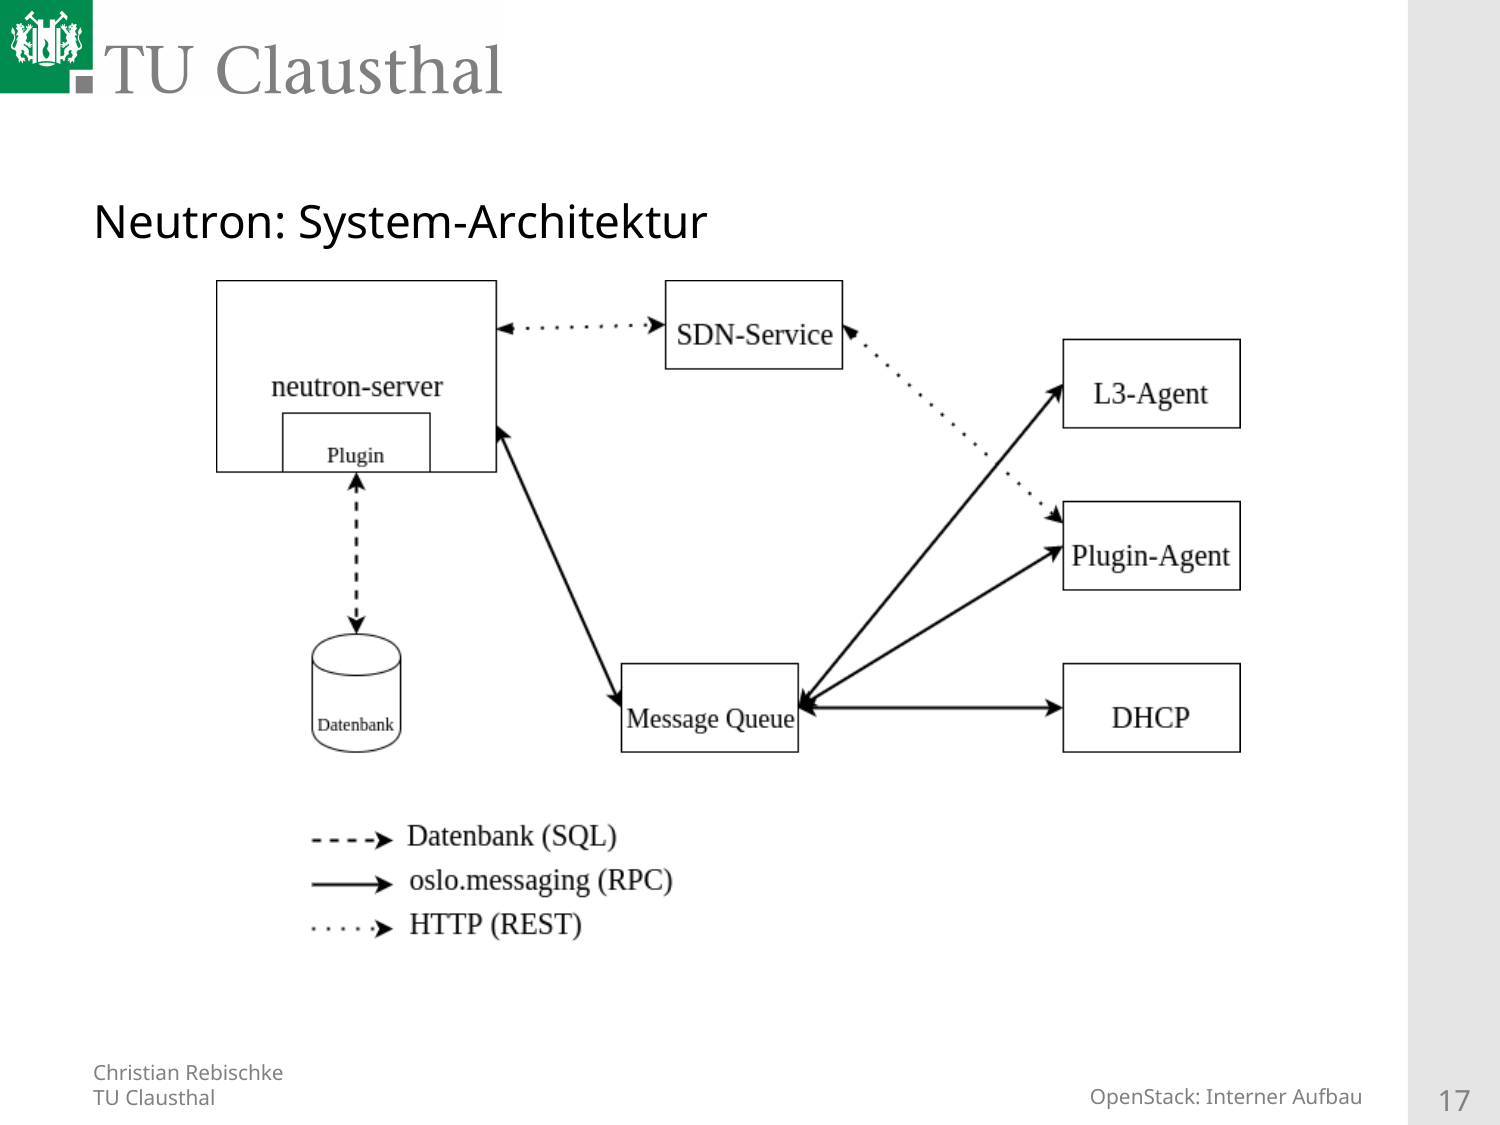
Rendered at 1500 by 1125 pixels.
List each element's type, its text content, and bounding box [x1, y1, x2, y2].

picture [0, 0, 502, 94]
picture [216, 280, 1241, 949]
title Neutron: System-Architektur [79, 184, 1375, 279]
